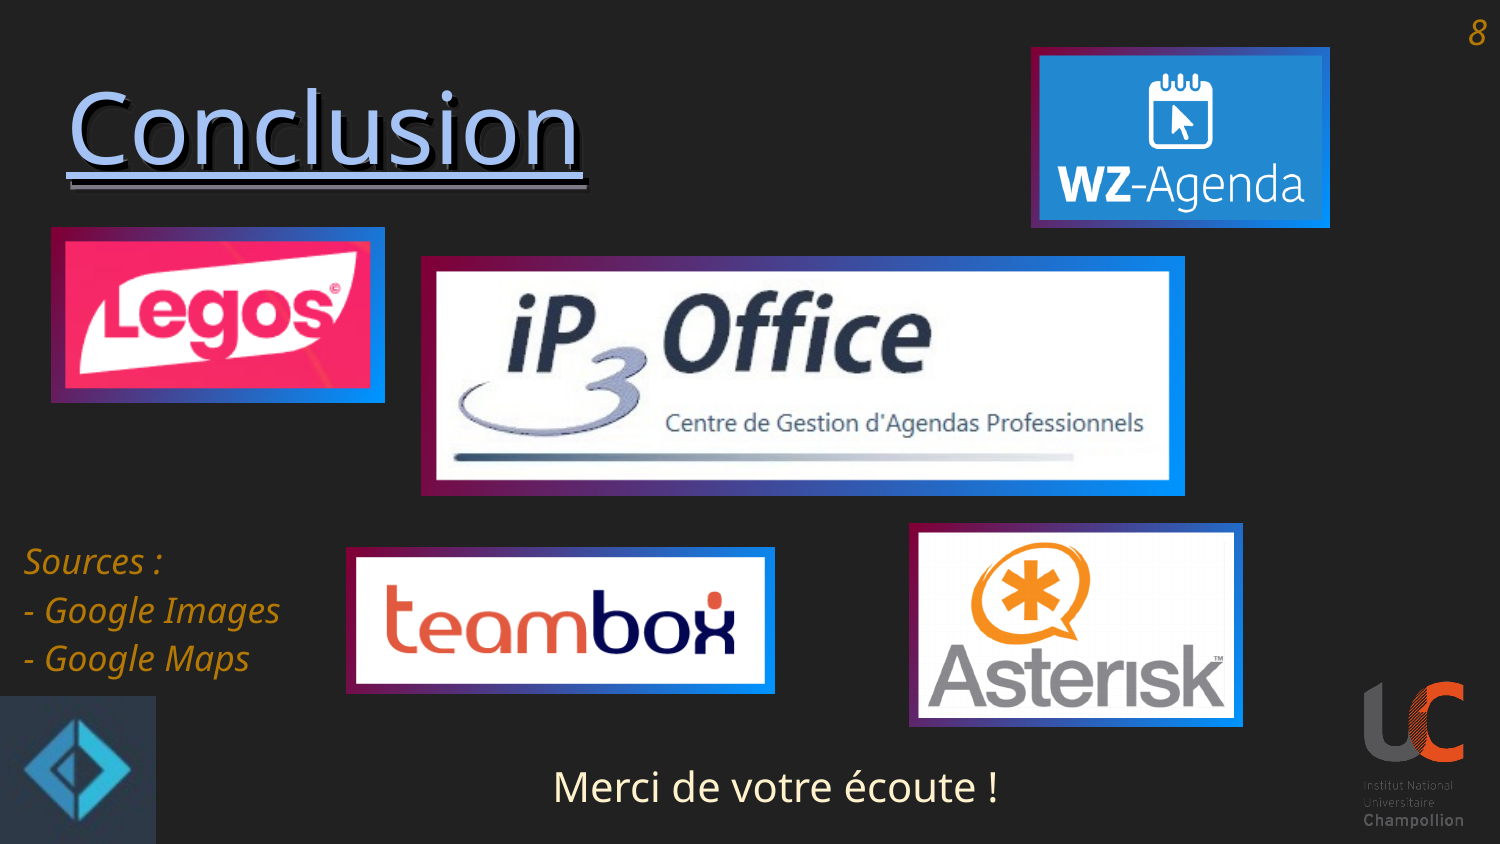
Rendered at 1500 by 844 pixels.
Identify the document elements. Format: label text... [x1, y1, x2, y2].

text_box Merci de votre écoute ! [421, 745, 1130, 826]
picture [346, 547, 775, 695]
picture [51, 230, 385, 403]
title Conclusion [51, 49, 1500, 230]
text_box Sources : - Google Images - Google Maps [8, 529, 347, 674]
picture [0, 696, 156, 844]
picture [1345, 663, 1482, 844]
picture [909, 523, 1243, 727]
text_box <number> [1452, 0, 1500, 71]
picture [421, 256, 1185, 496]
